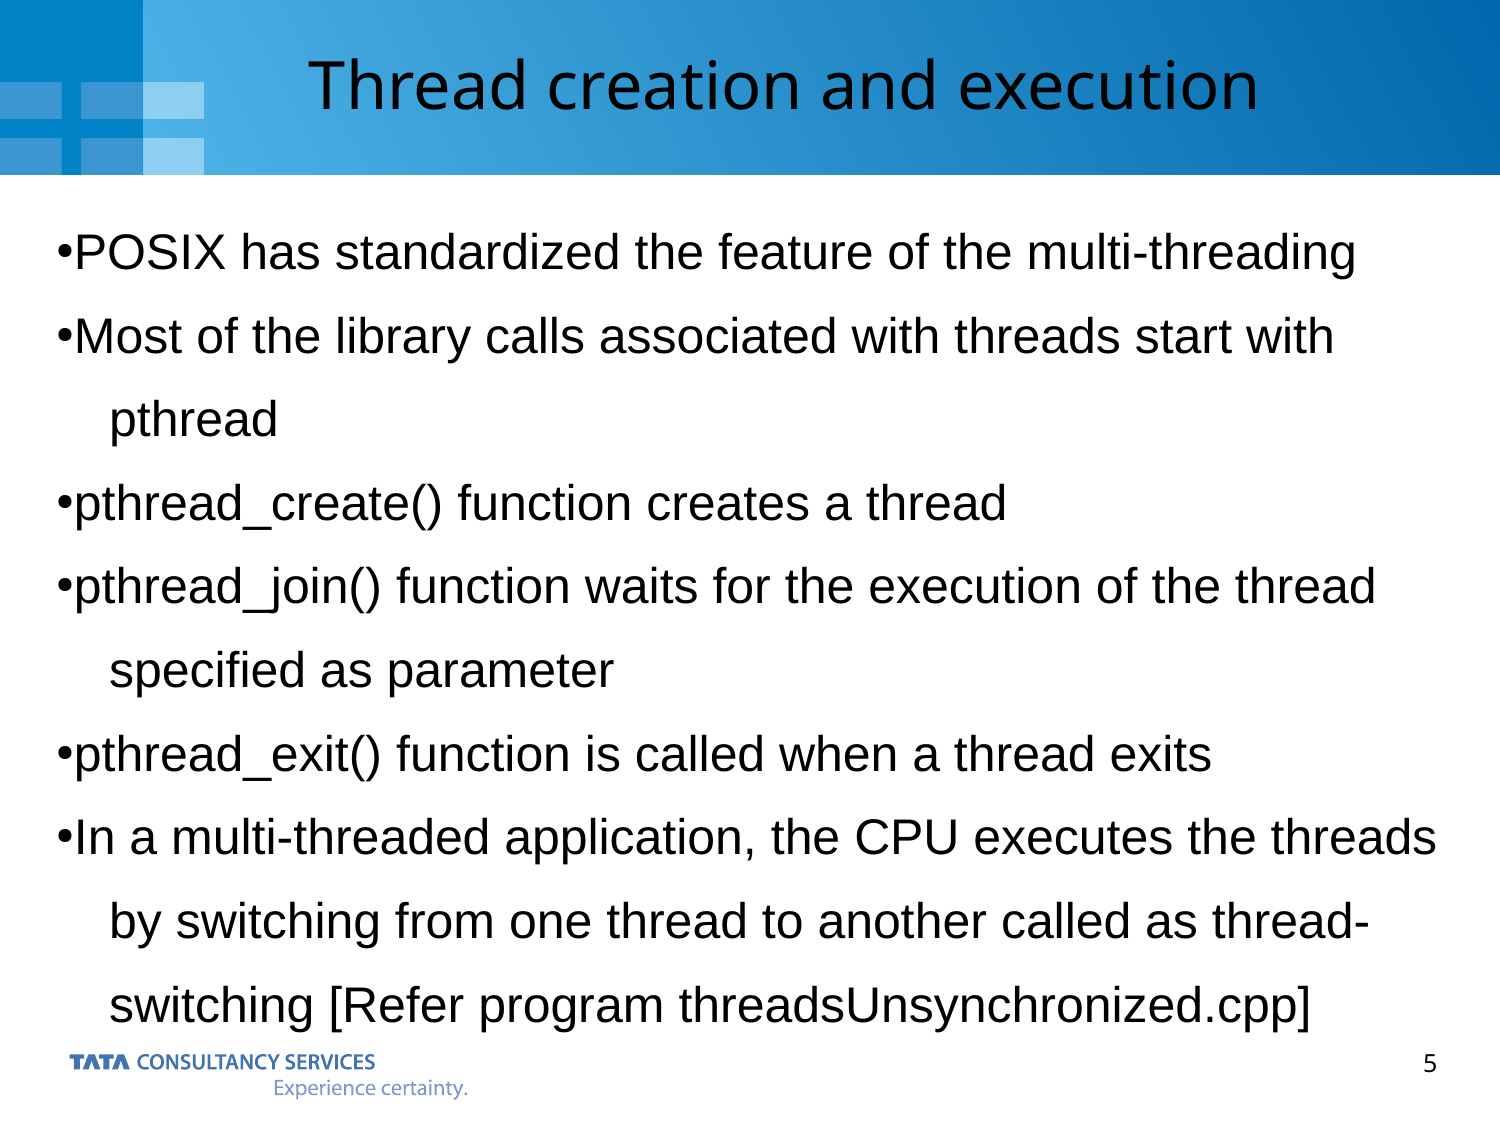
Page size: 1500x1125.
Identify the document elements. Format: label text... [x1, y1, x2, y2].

text_box POSIX has standardized the feature of the multi-threading Most of the library calls associated with threads start with pthread pthread_create() function creates a thread pthread_join() function waits for the execution of the thread specified as parameter pthread_exit() function is called when a thread exits In a multi-threaded application, the CPU executes the threads by switching from one thread to another called as thread-switching [Refer program threadsUnsynchronized.cpp] [23, 188, 1477, 1040]
text_box Thread creation and execution [224, 11, 1347, 154]
